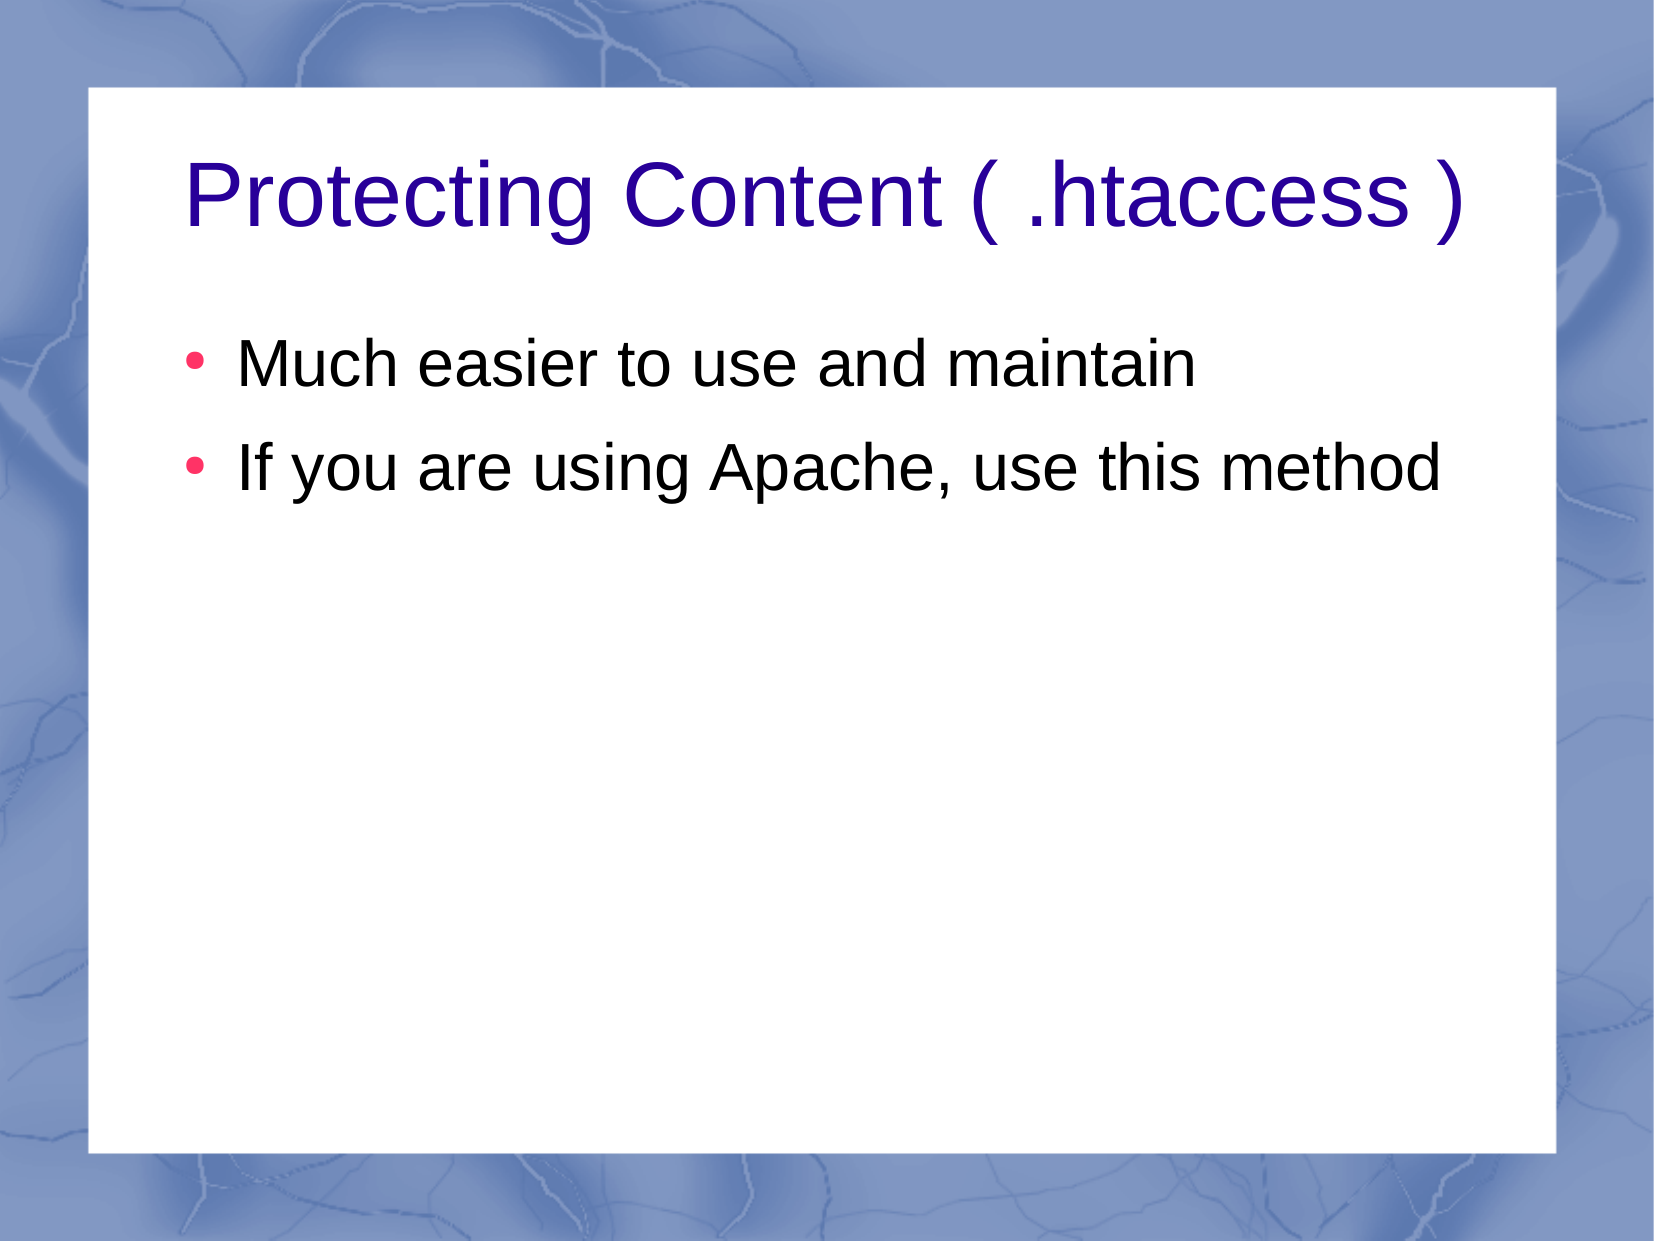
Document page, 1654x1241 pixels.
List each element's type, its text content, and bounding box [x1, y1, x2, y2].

picture [0, 0, 1654, 1241]
list Much easier to use and maintain If you are using Apache, use this method [147, 325, 1506, 996]
title Protecting Content ( .htaccess ) [118, 98, 1536, 291]
